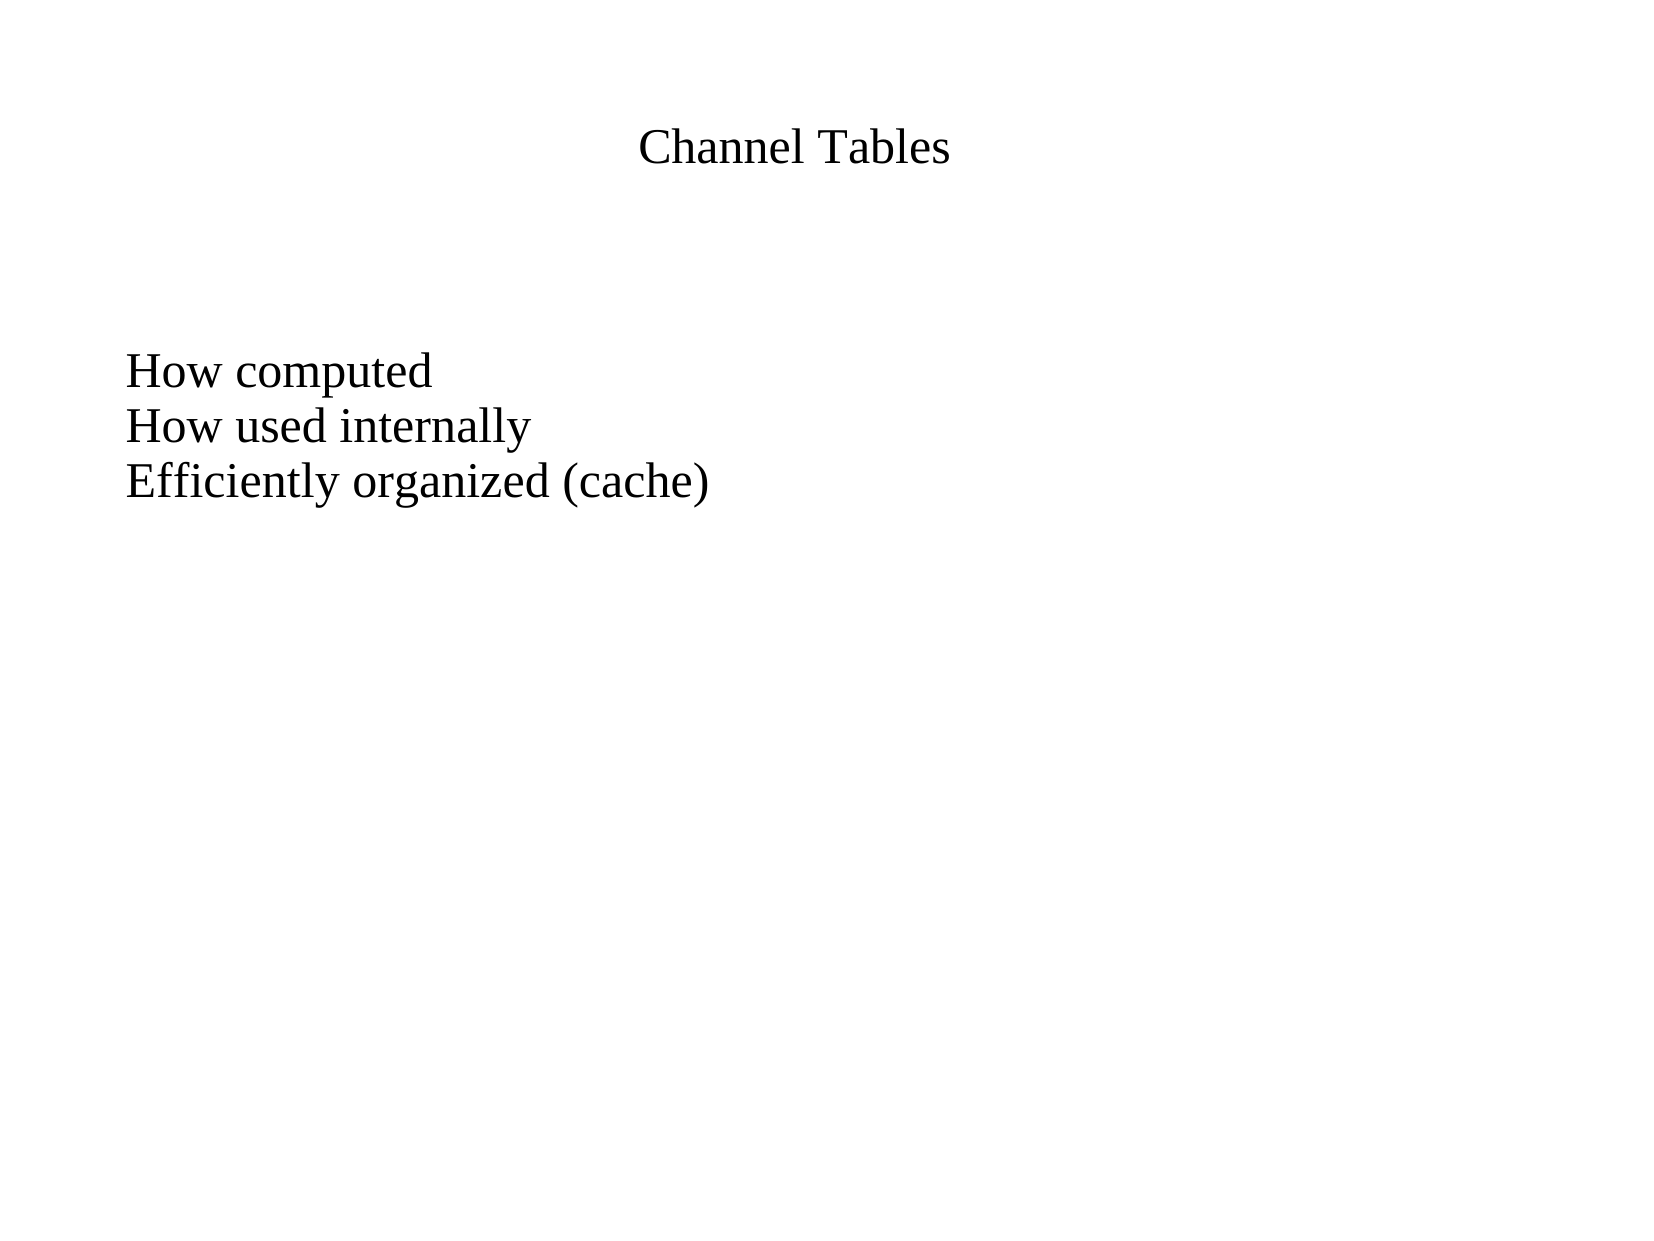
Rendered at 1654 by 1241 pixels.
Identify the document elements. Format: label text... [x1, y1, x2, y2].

text_box How computed How used internally Efficiently organized (cache) [125, 342, 711, 551]
text_box Channel Tables [638, 116, 952, 178]
